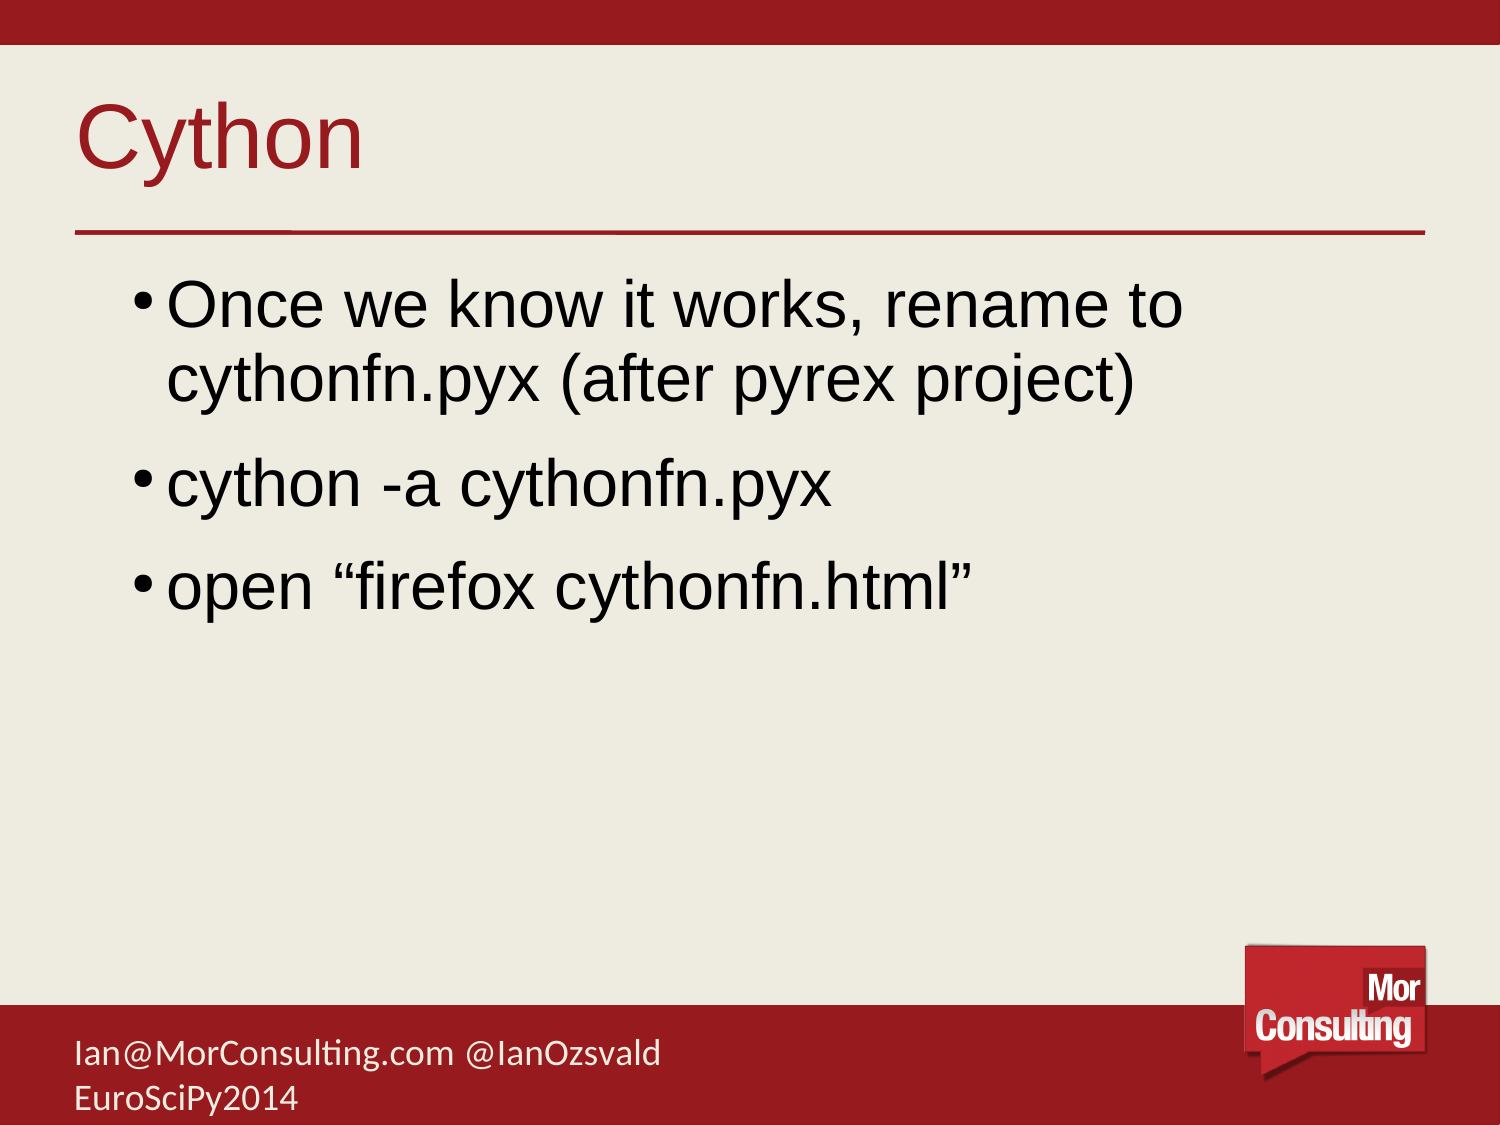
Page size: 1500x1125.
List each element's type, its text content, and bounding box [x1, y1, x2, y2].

list Once we know it works, rename to cythonfn.pyx (after pyrex project) cython -a cythonfn.pyx open “firefox cythonfn.html” [75, 263, 1395, 916]
picture [1230, 935, 1438, 1089]
title Cython [74, 44, 1425, 232]
